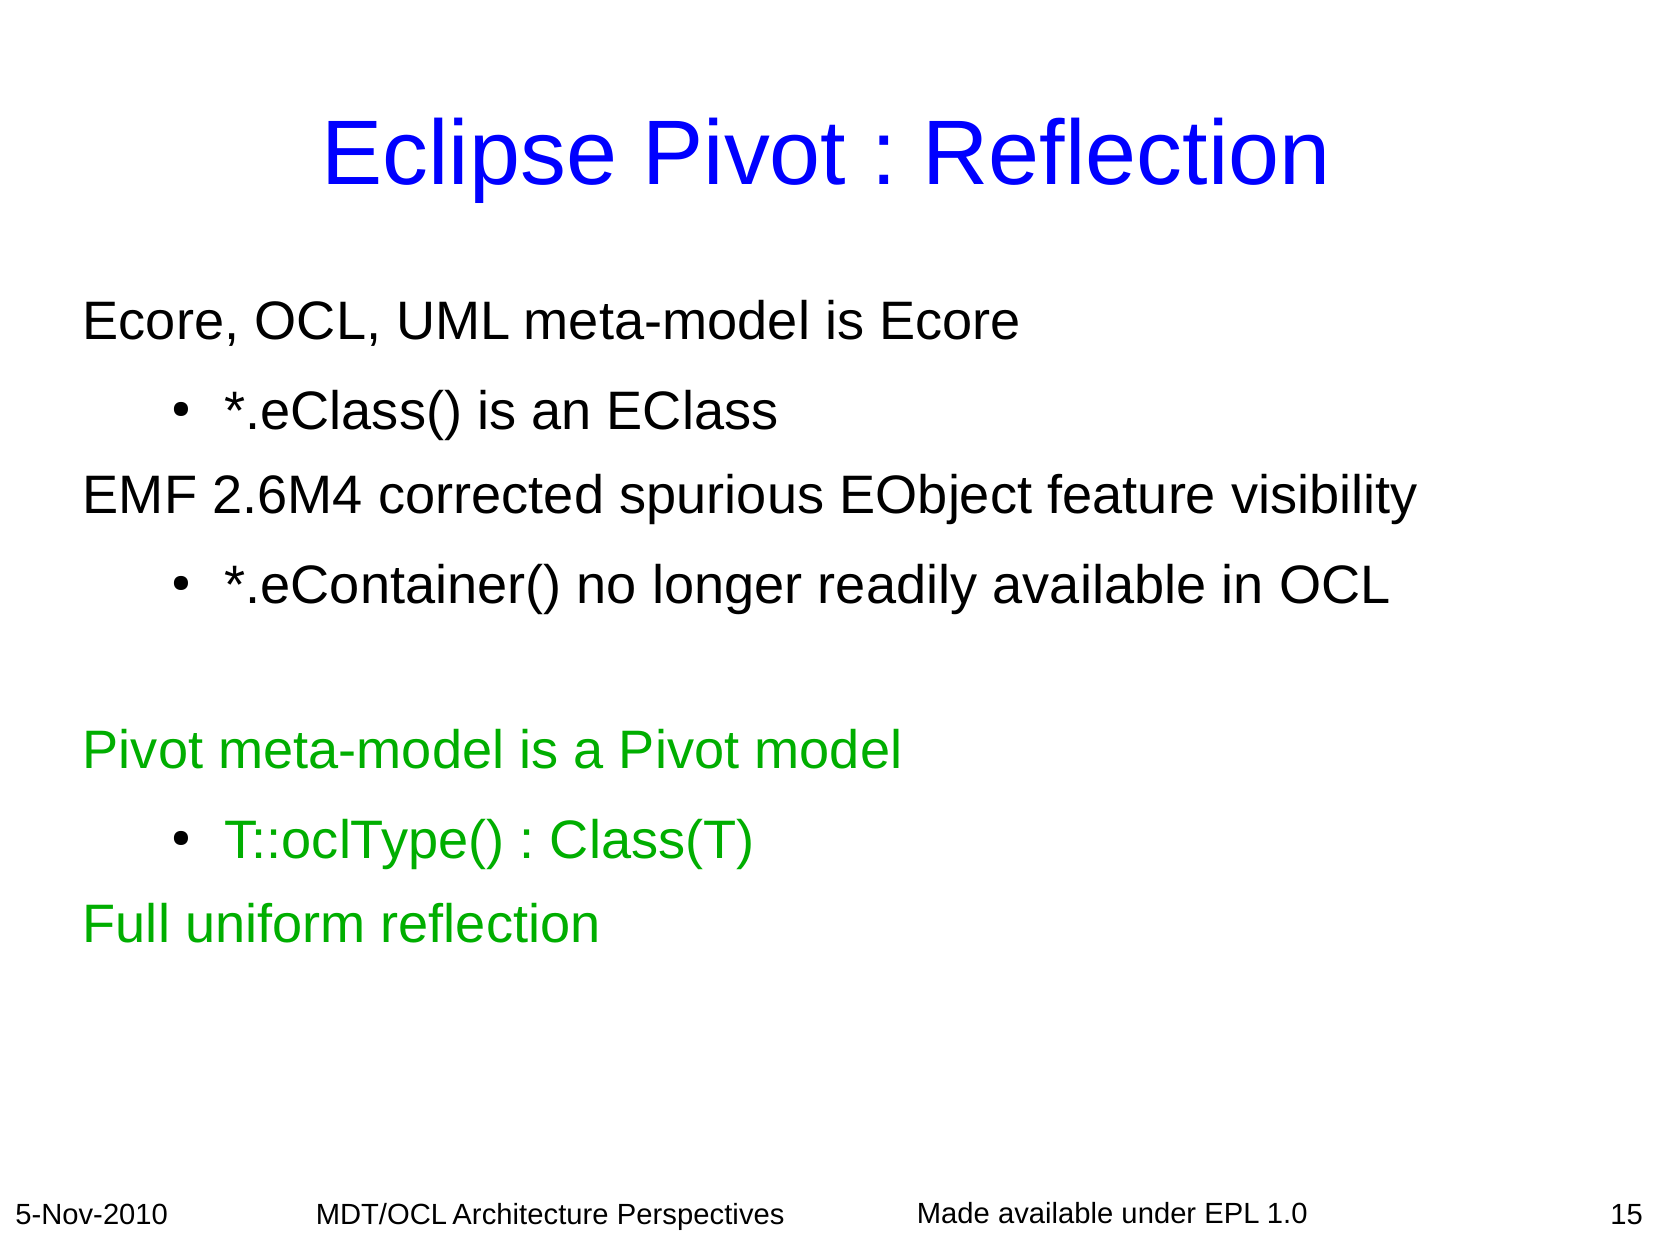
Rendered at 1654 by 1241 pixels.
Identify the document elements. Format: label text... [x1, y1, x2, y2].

list Ecore, OCL, UML meta-model is Ecore *.eClass() is an EClass EMF 2.6M4 corrected spurious EObject feature visibility *.eContainer() no longer readily available in OCL Pivot meta-model is a Pivot model T::oclType() : Class(T) Full uniform reflection [82, 290, 1571, 1109]
title Eclipse Pivot : Reflection [82, 49, 1571, 257]
